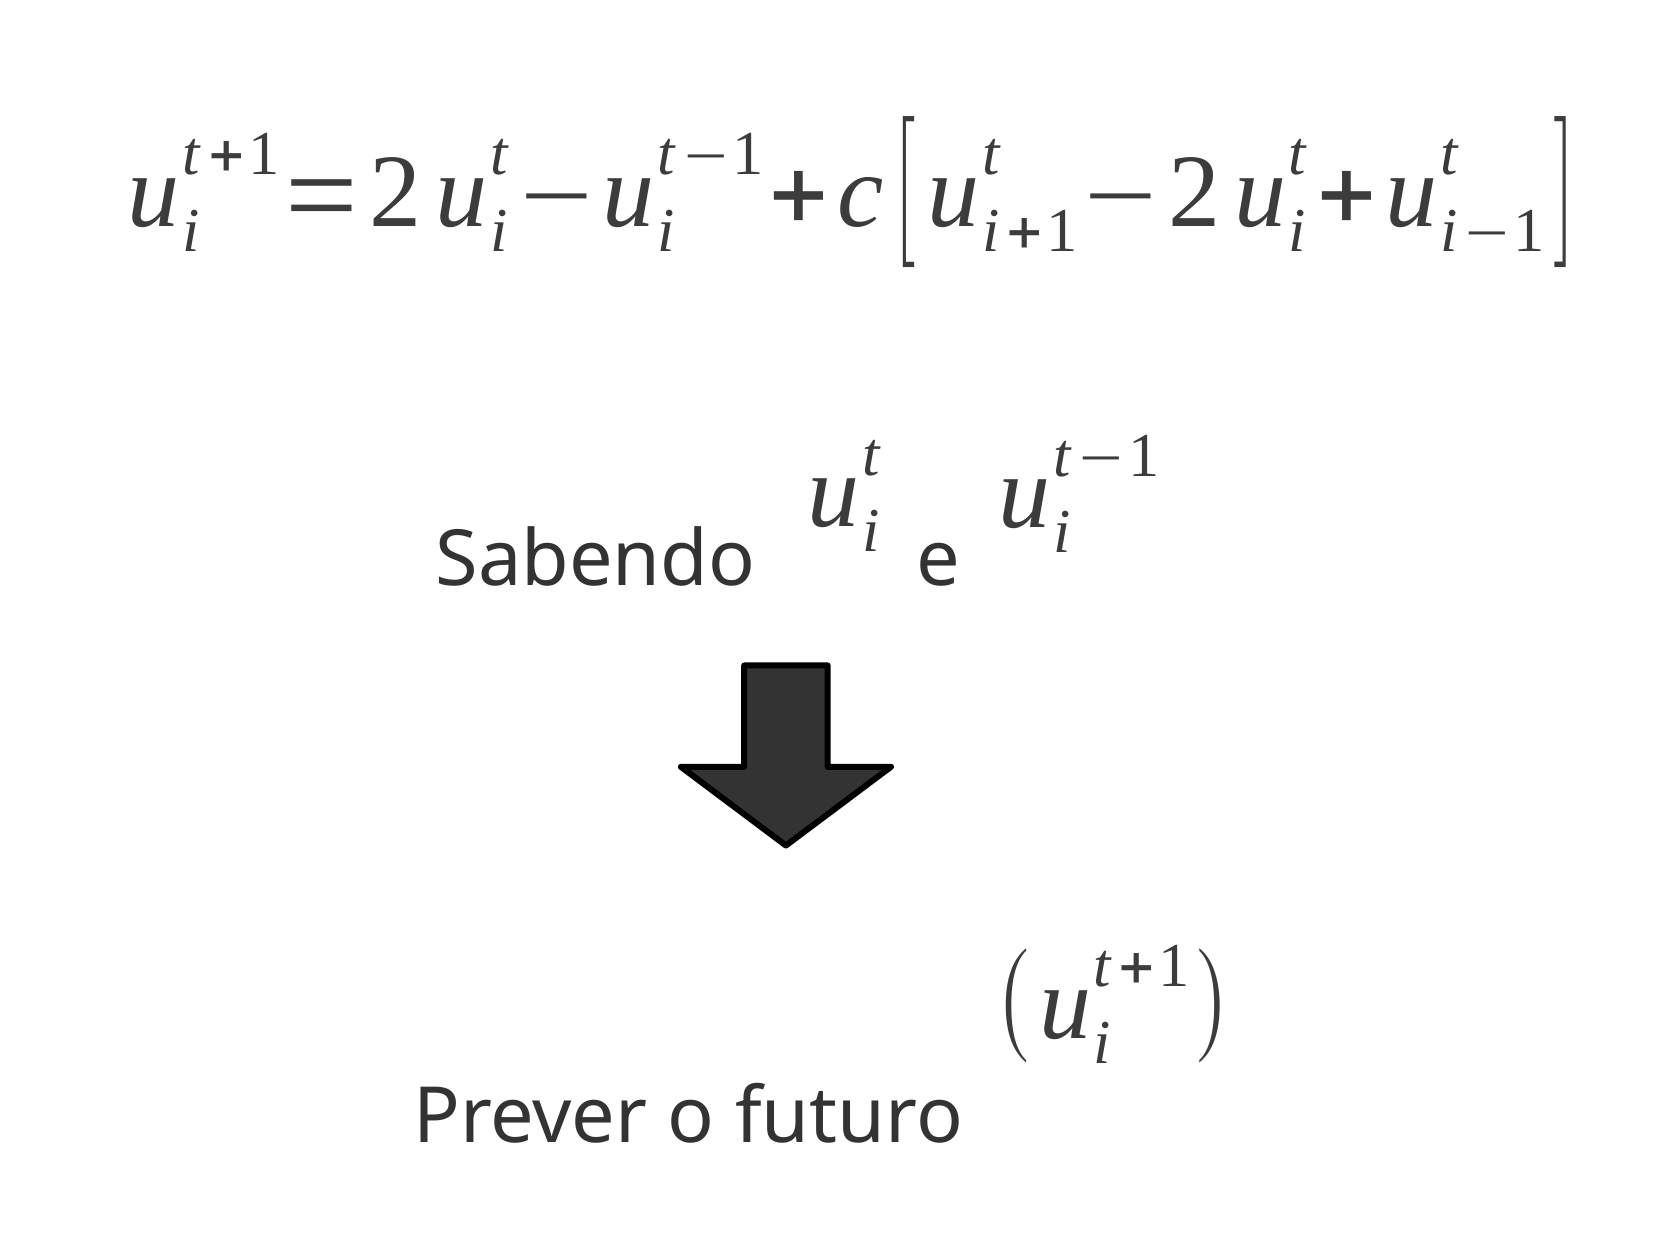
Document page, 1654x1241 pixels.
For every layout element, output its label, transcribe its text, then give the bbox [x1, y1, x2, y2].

chart [120, 110, 1579, 272]
chart [990, 930, 1236, 1077]
list Sabendo e Prever o futuro [82, 449, 1538, 1170]
text_box [680, 665, 891, 846]
chart [990, 420, 1166, 567]
chart [799, 419, 891, 565]
